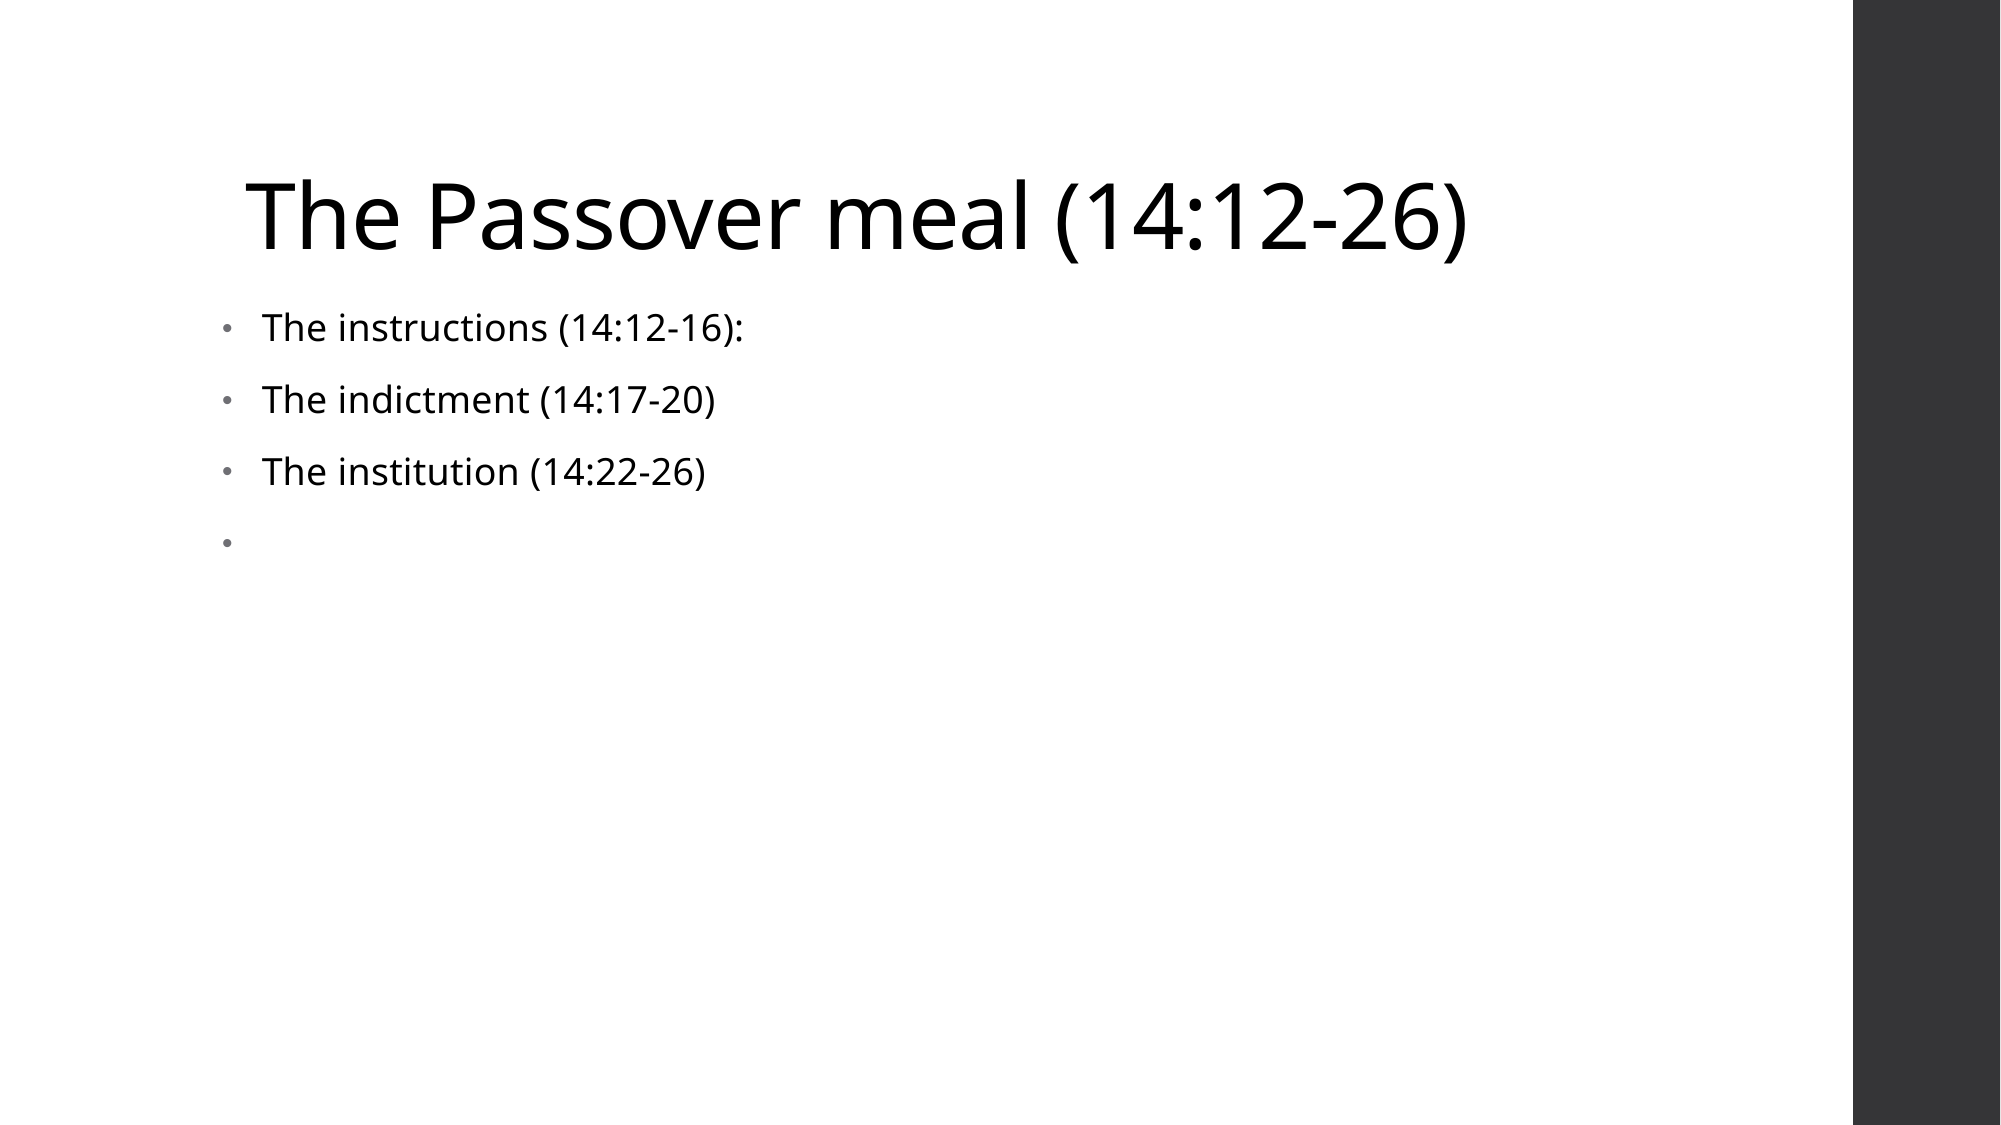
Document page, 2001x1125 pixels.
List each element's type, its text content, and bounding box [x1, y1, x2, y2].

title The Passover meal (14:12-26) [206, 60, 1797, 278]
list The instructions (14:12-16): The indictment (14:17-20) The institution (14:22-26) [206, 299, 1617, 1014]
